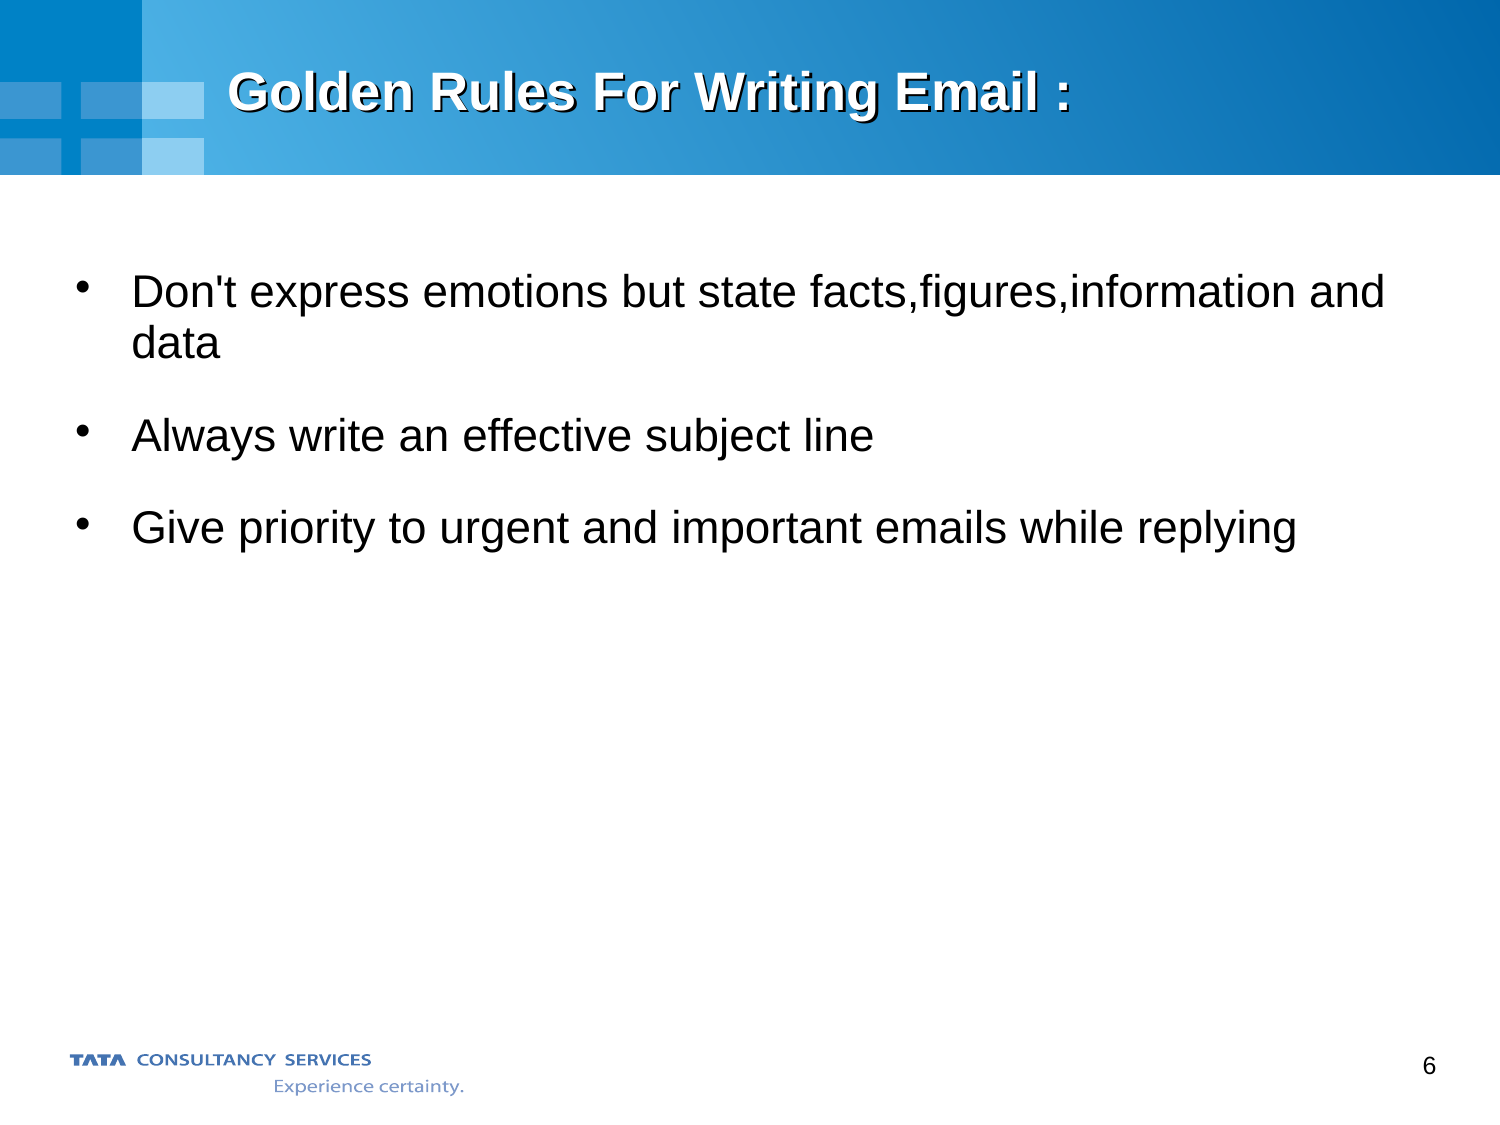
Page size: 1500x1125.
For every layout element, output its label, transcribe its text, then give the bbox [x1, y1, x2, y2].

list Don't express emotions but state facts,figures,information and data Always write an effective subject line Give priority to urgent and important emails while replying [75, 263, 1422, 1003]
title Golden Rules For Writing Email : [212, 54, 1447, 131]
